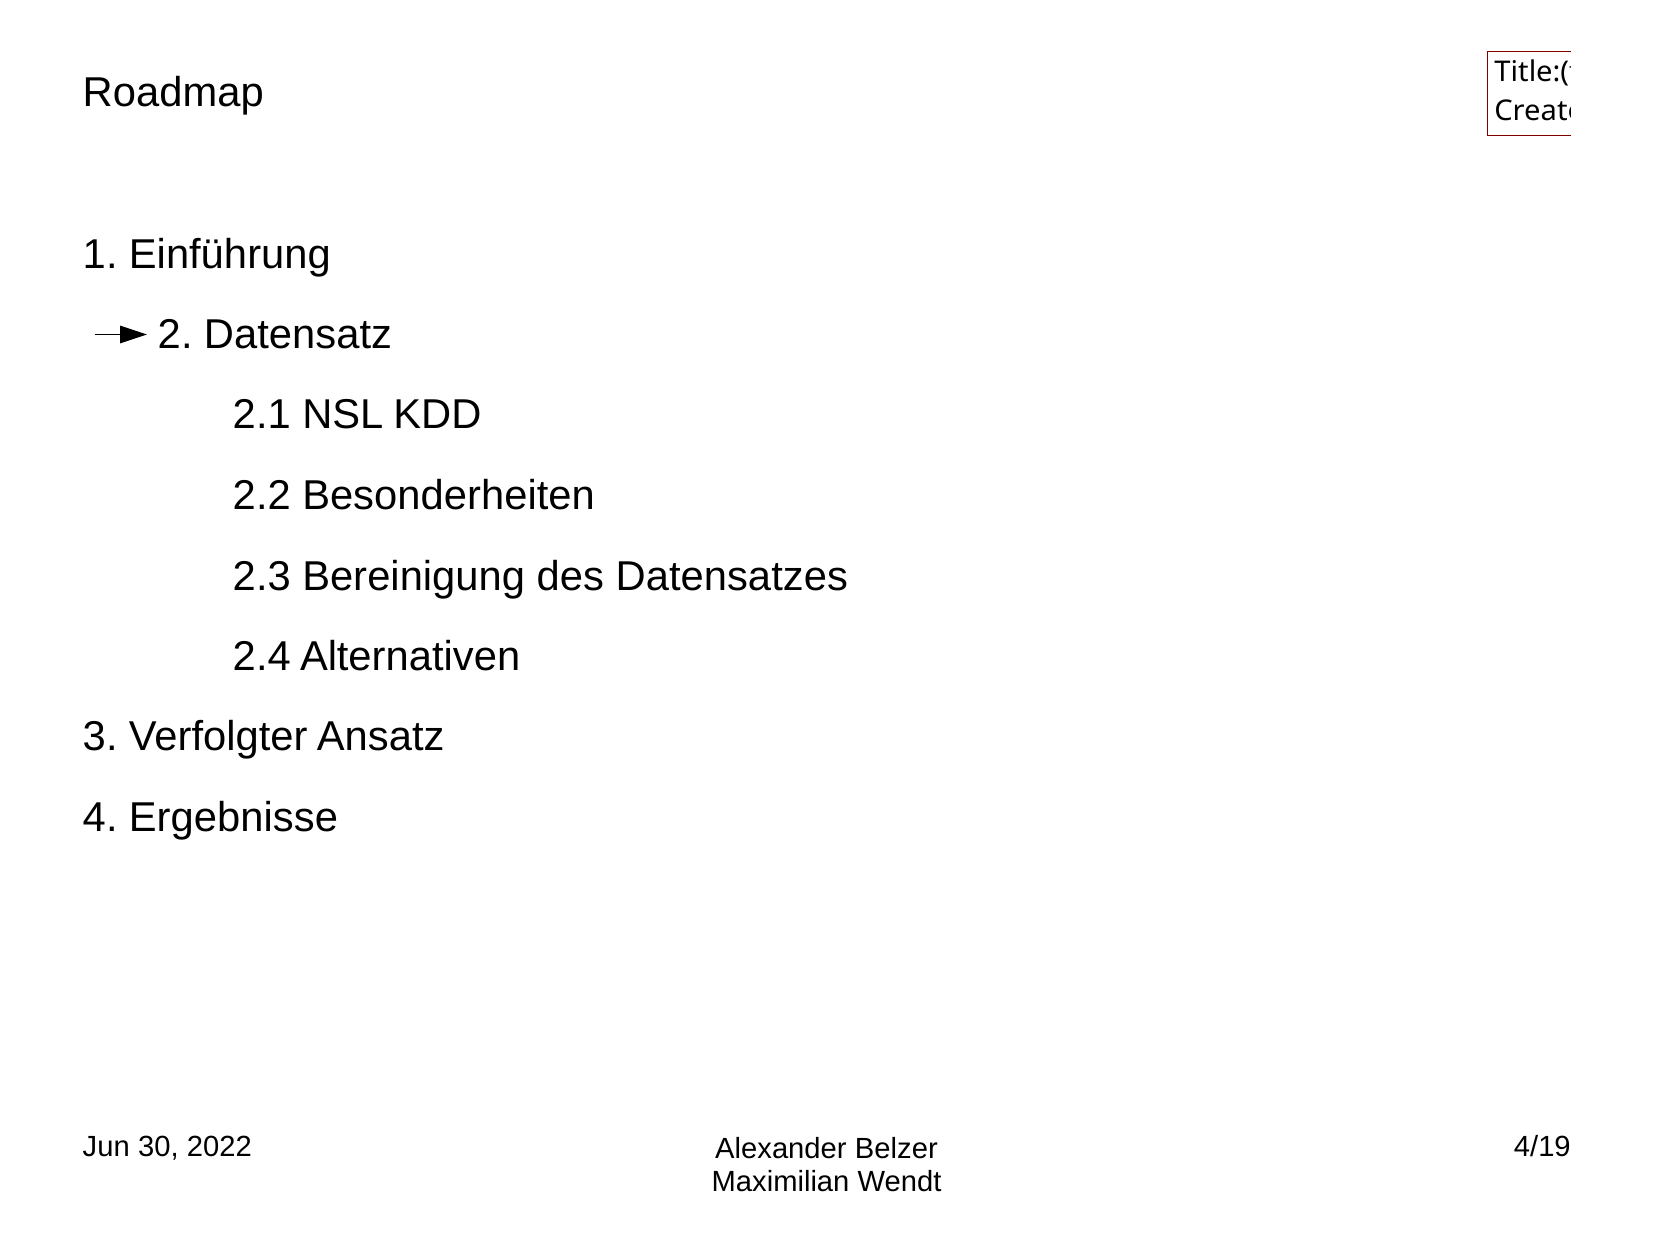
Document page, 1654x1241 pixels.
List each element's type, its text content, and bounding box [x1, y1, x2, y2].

title Roadmap [82, 34, 1571, 150]
text_box 1. Einführung 2. Datensatz 2.1 NSL KDD 2.2 Besonderheiten 2.3 Bereinigung des Datensatzes 2.4 Alternativen 3. Verfolgter Ansatz 4. Ergebnisse [82, 150, 1571, 1010]
